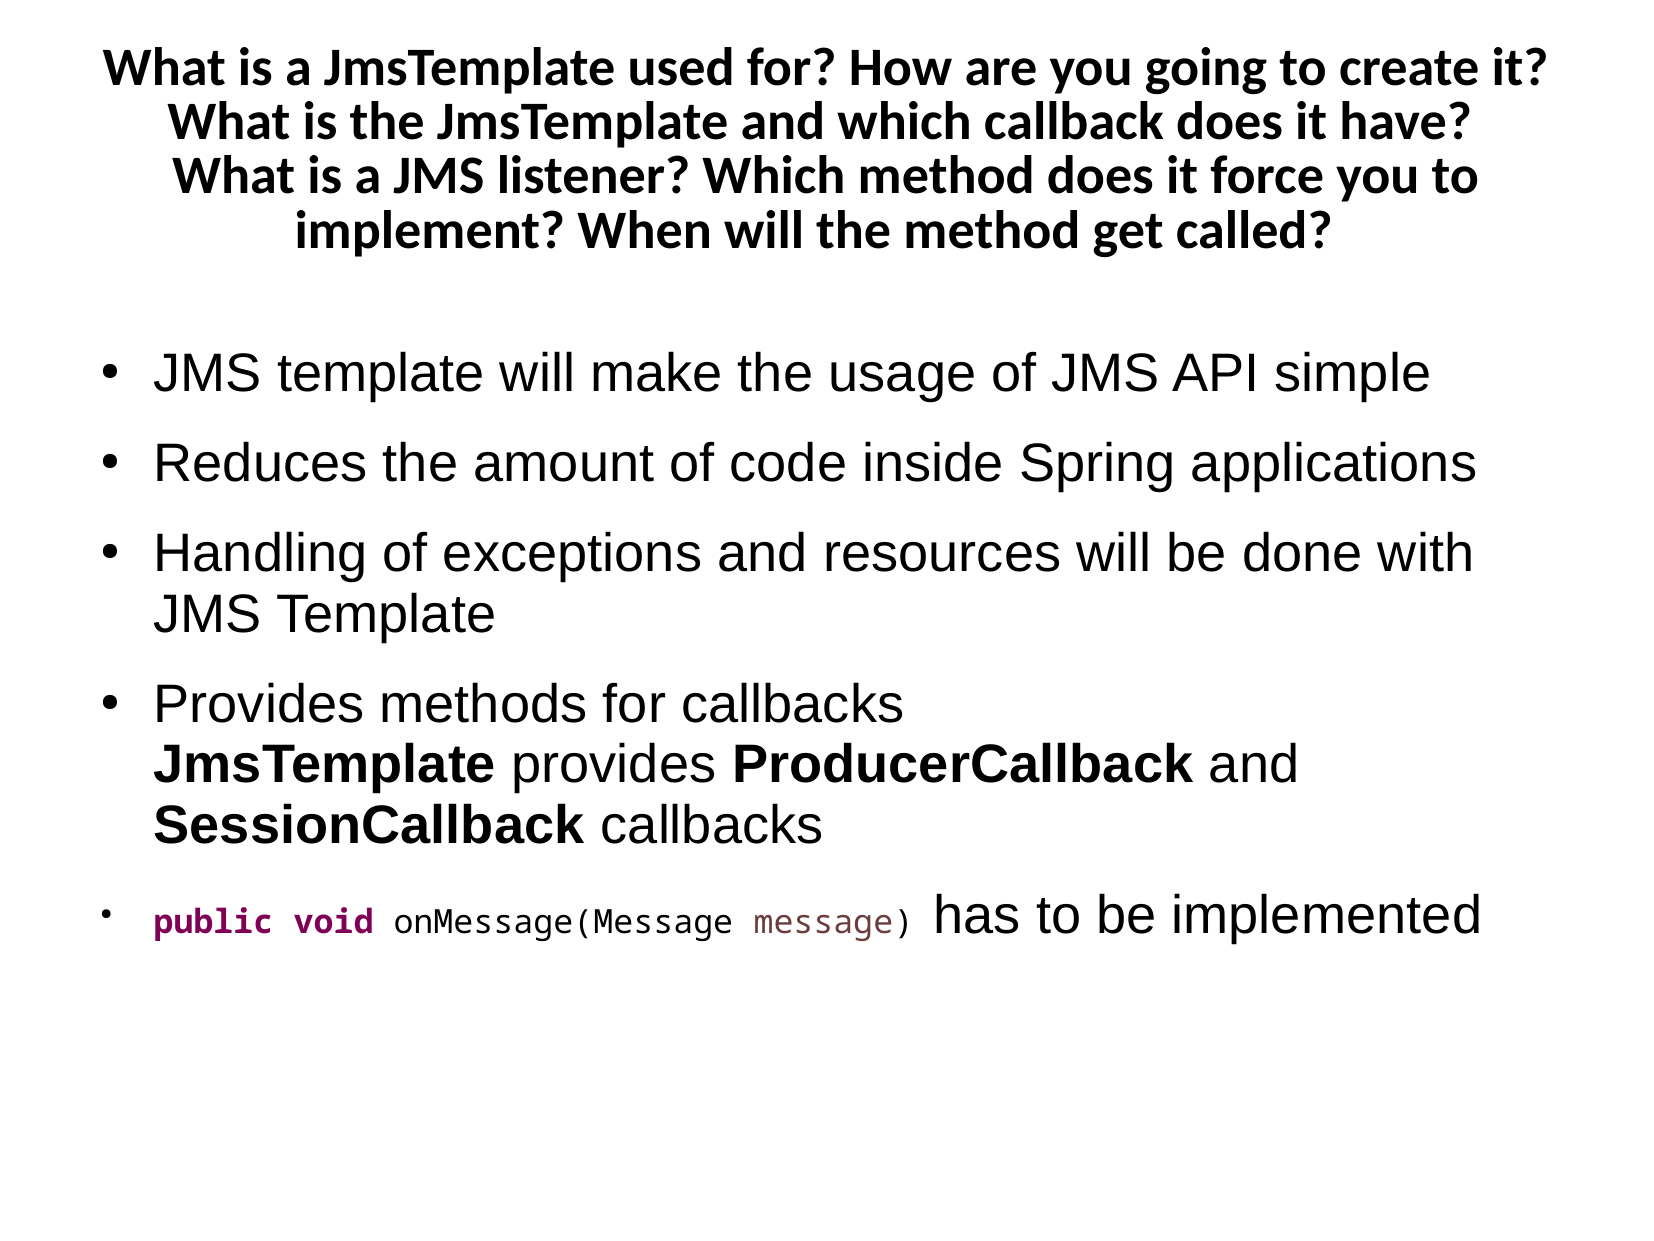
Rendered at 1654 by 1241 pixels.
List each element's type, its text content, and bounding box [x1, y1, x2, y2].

title What is a JmsTemplate used for? How are you going to create it? What is the JmsTemplate and which callback does it have? What is a JMS listener? Which method does it force you to implement? When will the method get called? [82, 20, 1571, 286]
list JMS template will make the usage of JMS API simple Reduces the amount of code inside Spring applications Handling of exceptions and resources will be done with JMS Template Provides methods for callbacks JmsTemplate provides ProducerCallback and SessionCallback callbacks public void onMessage(Message message) has to be implemented [82, 342, 1571, 1241]
